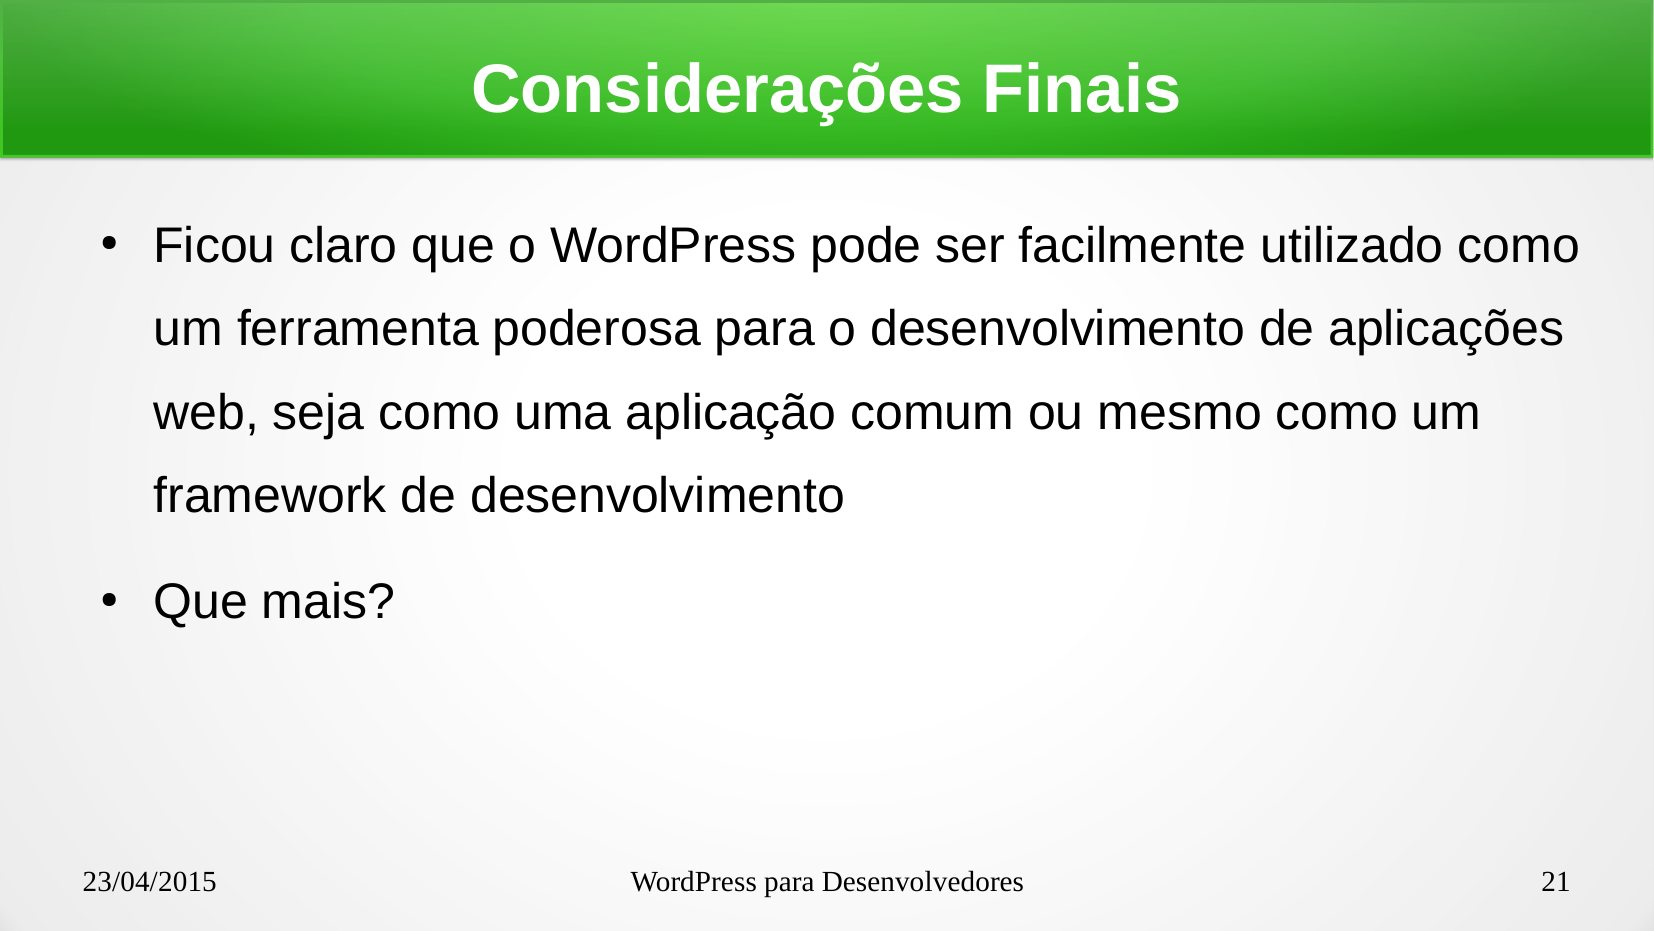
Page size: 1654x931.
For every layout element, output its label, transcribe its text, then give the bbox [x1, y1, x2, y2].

title Considerações Finais [82, 35, 1571, 142]
list Ficou claro que o WordPress pode ser facilmente utilizado como um ferramenta poderosa para o desenvolvimento de aplicações web, seja como uma aplicação comum ou mesmo como um framework de desenvolvimento Que mais? [82, 188, 1642, 839]
